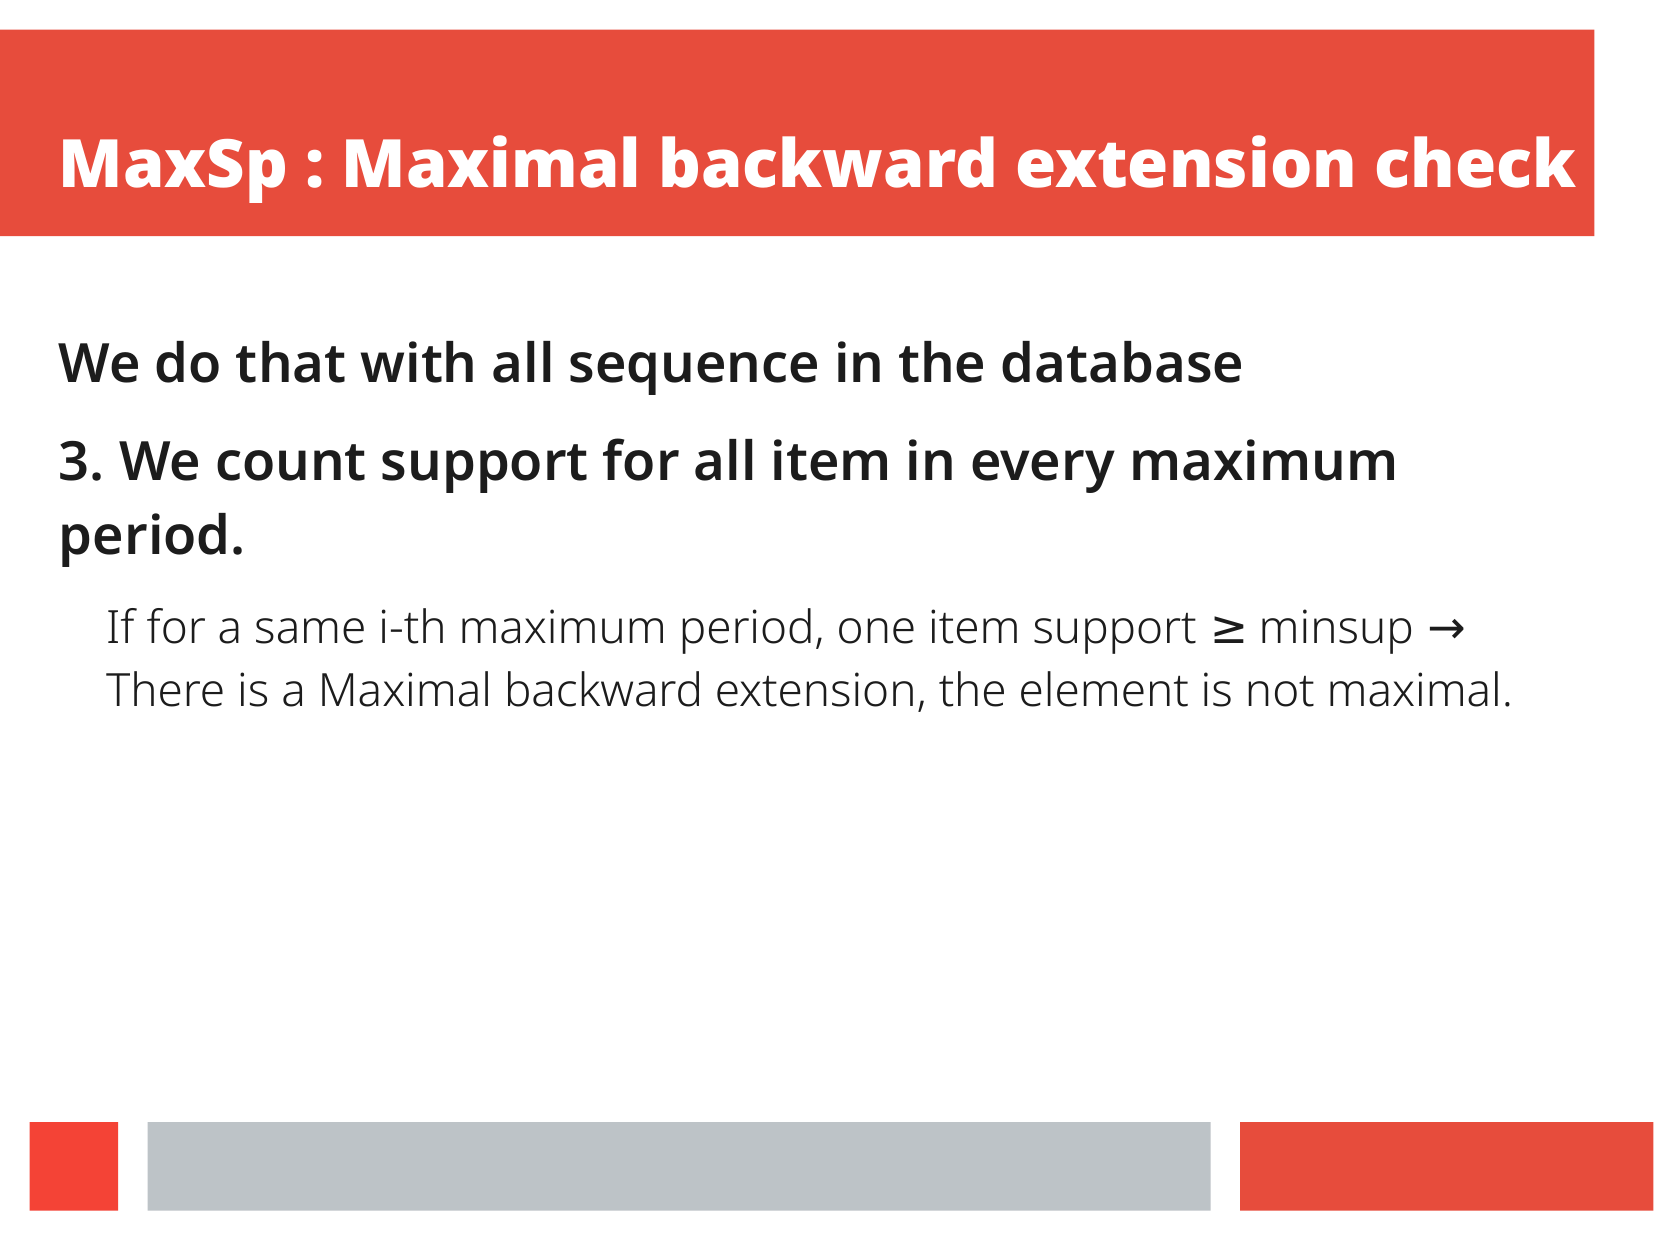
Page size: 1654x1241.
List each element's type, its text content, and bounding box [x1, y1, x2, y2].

title MaxSp : Maximal backward extension check [59, 59, 1595, 207]
list We do that with all sequence in the database 3. We count support for all item in every maximum period. If for a same i-th maximum period, one item support ≥ minsup → There is a Maximal backward extension, the element is not maximal. [59, 324, 1565, 1093]
